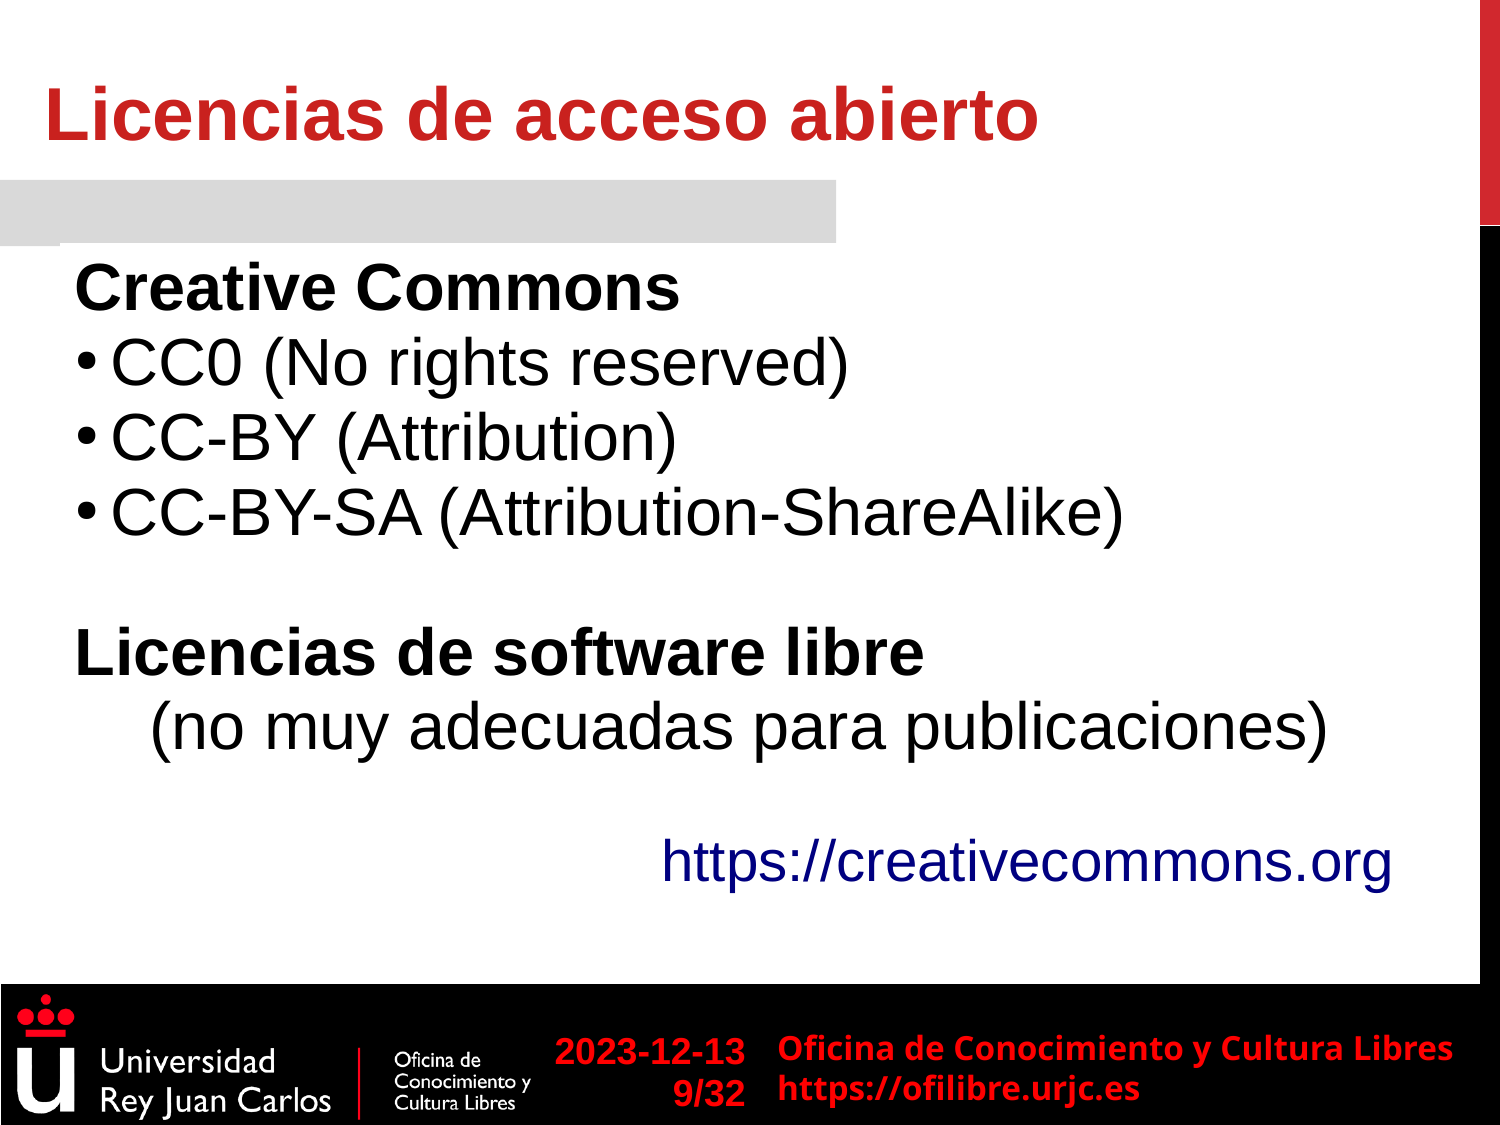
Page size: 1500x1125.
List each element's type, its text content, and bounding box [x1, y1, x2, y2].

title [75, 7, 1425, 196]
text_box Licencias de acceso abierto [30, 64, 1306, 248]
picture [17, 994, 531, 1120]
text_box Creative Commons CC0 (No rights reserved) CC-BY (Attribution) CC-BY-SA (Attribution-ShareAlike) Licencias de software libre (no muy adecuadas para publicaciones) https://creativecommons.org [60, 243, 1411, 967]
